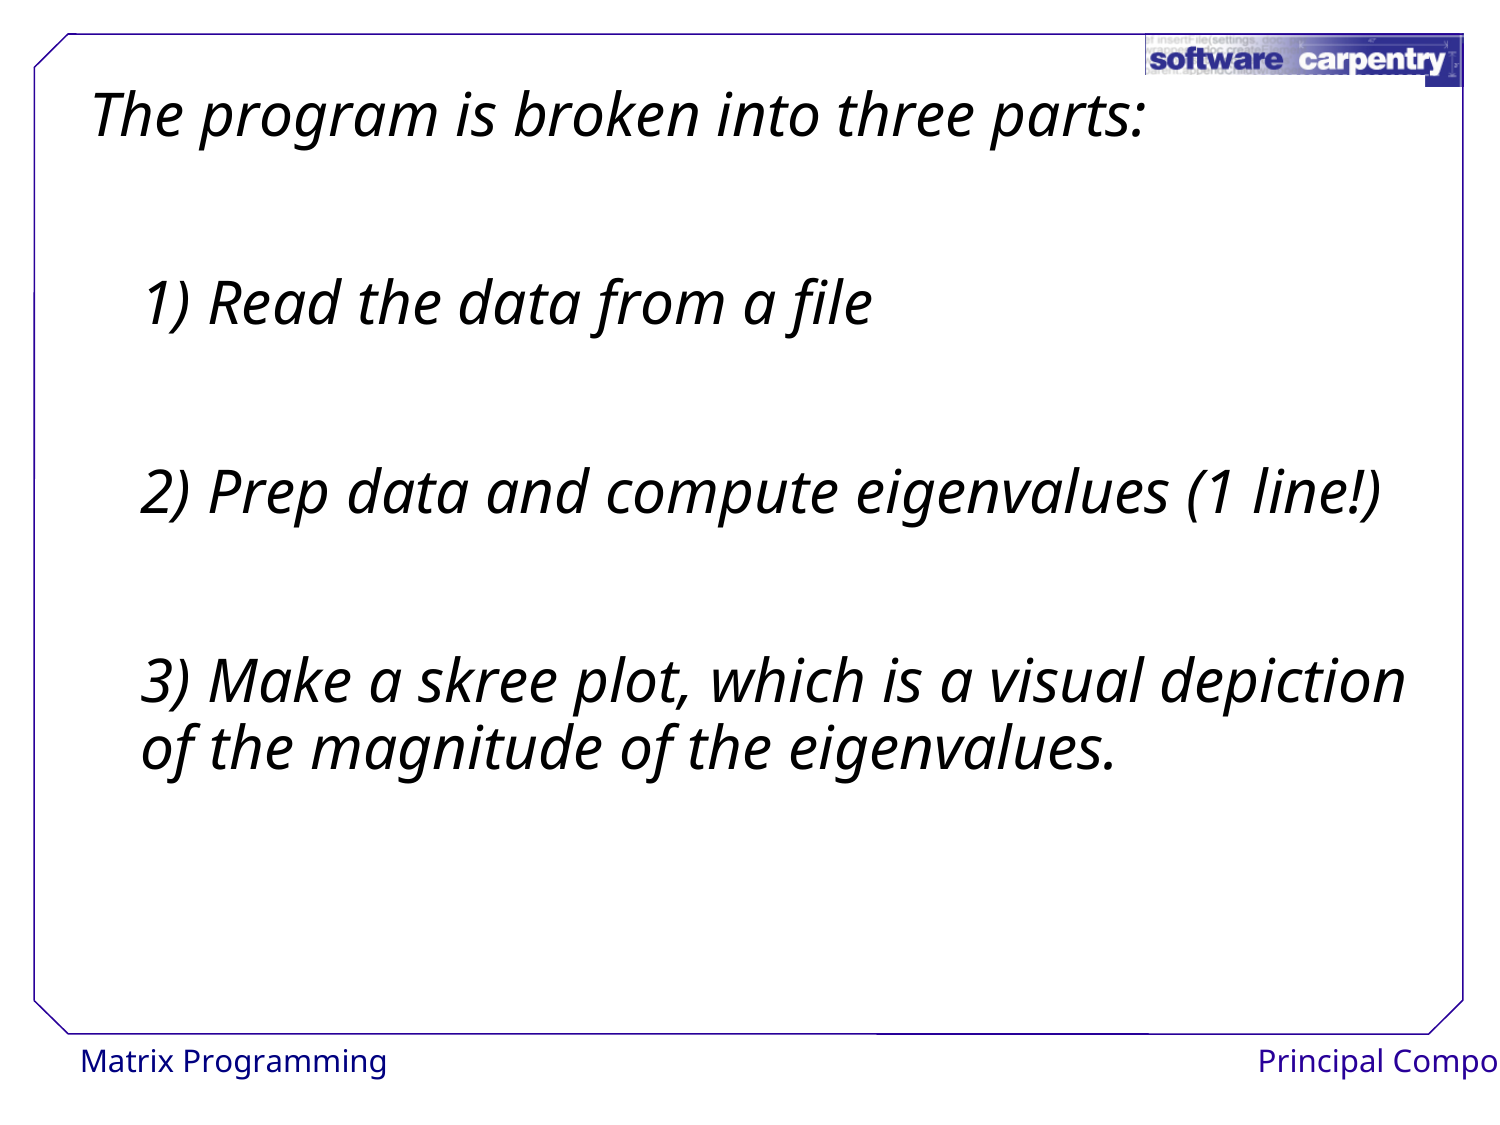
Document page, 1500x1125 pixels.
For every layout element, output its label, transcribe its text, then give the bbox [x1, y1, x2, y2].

list The program is broken into three parts: 1) Read the data from a file 2) Prep data and compute eigenvalues (1 line!) 3) Make a skree plot, which is a visual depiction of the magnitude of the eigenvalues. [75, 75, 1426, 988]
picture [1145, 33, 1464, 87]
